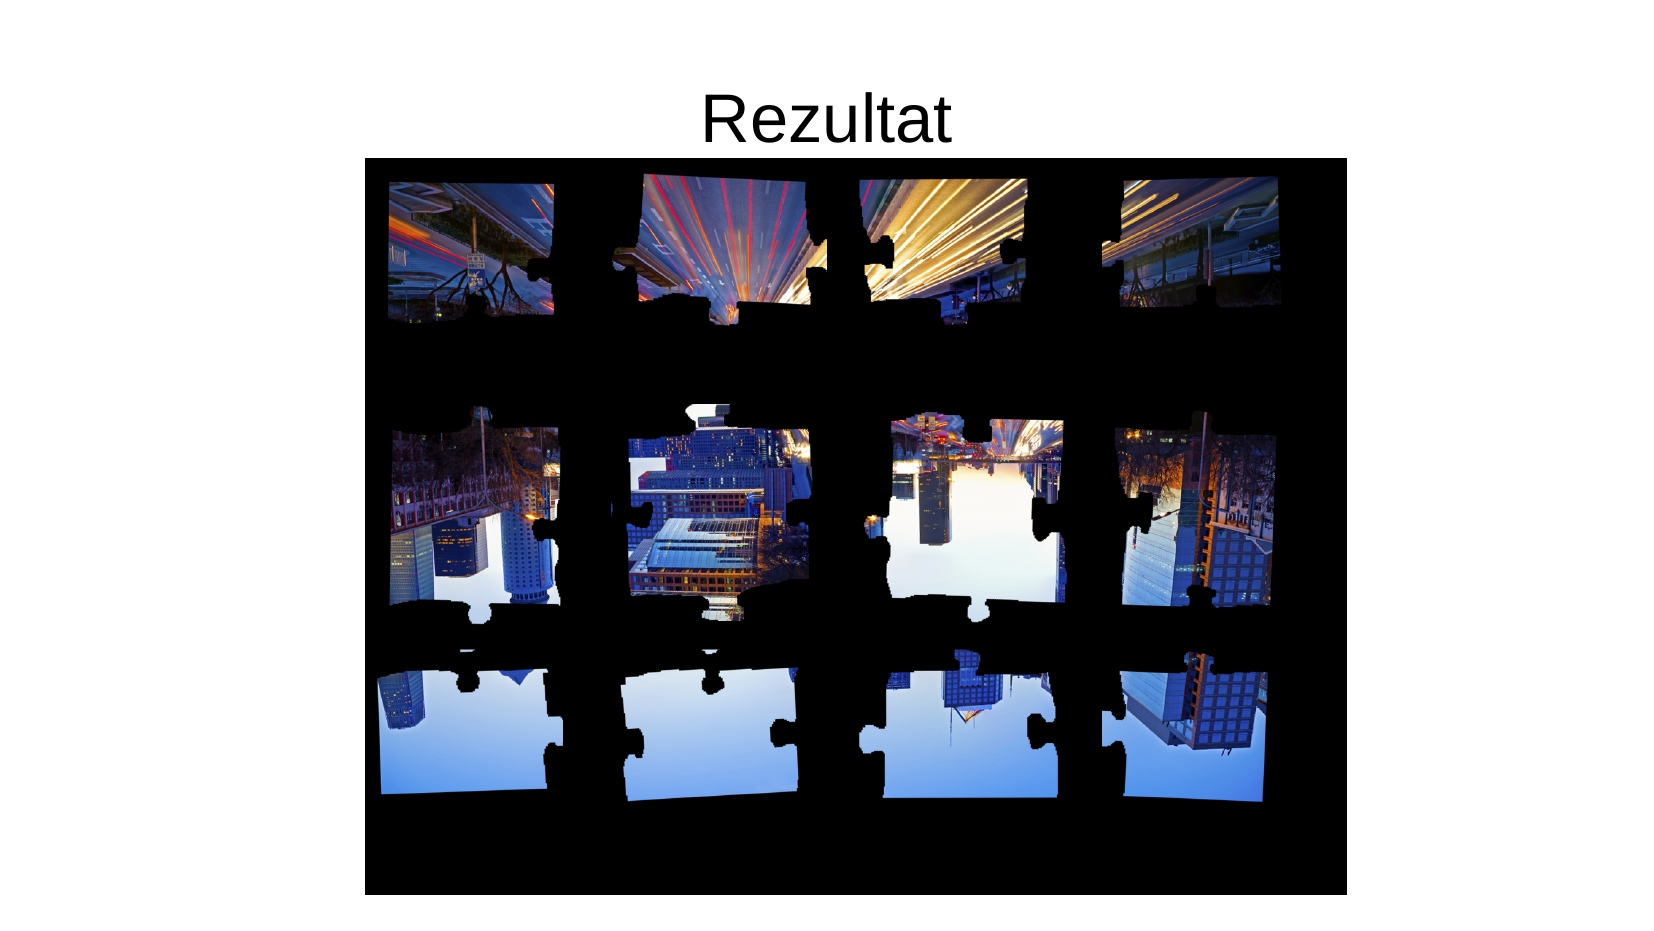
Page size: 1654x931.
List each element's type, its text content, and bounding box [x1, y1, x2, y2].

picture [365, 158, 1347, 895]
title Rezultat [82, 37, 1571, 193]
